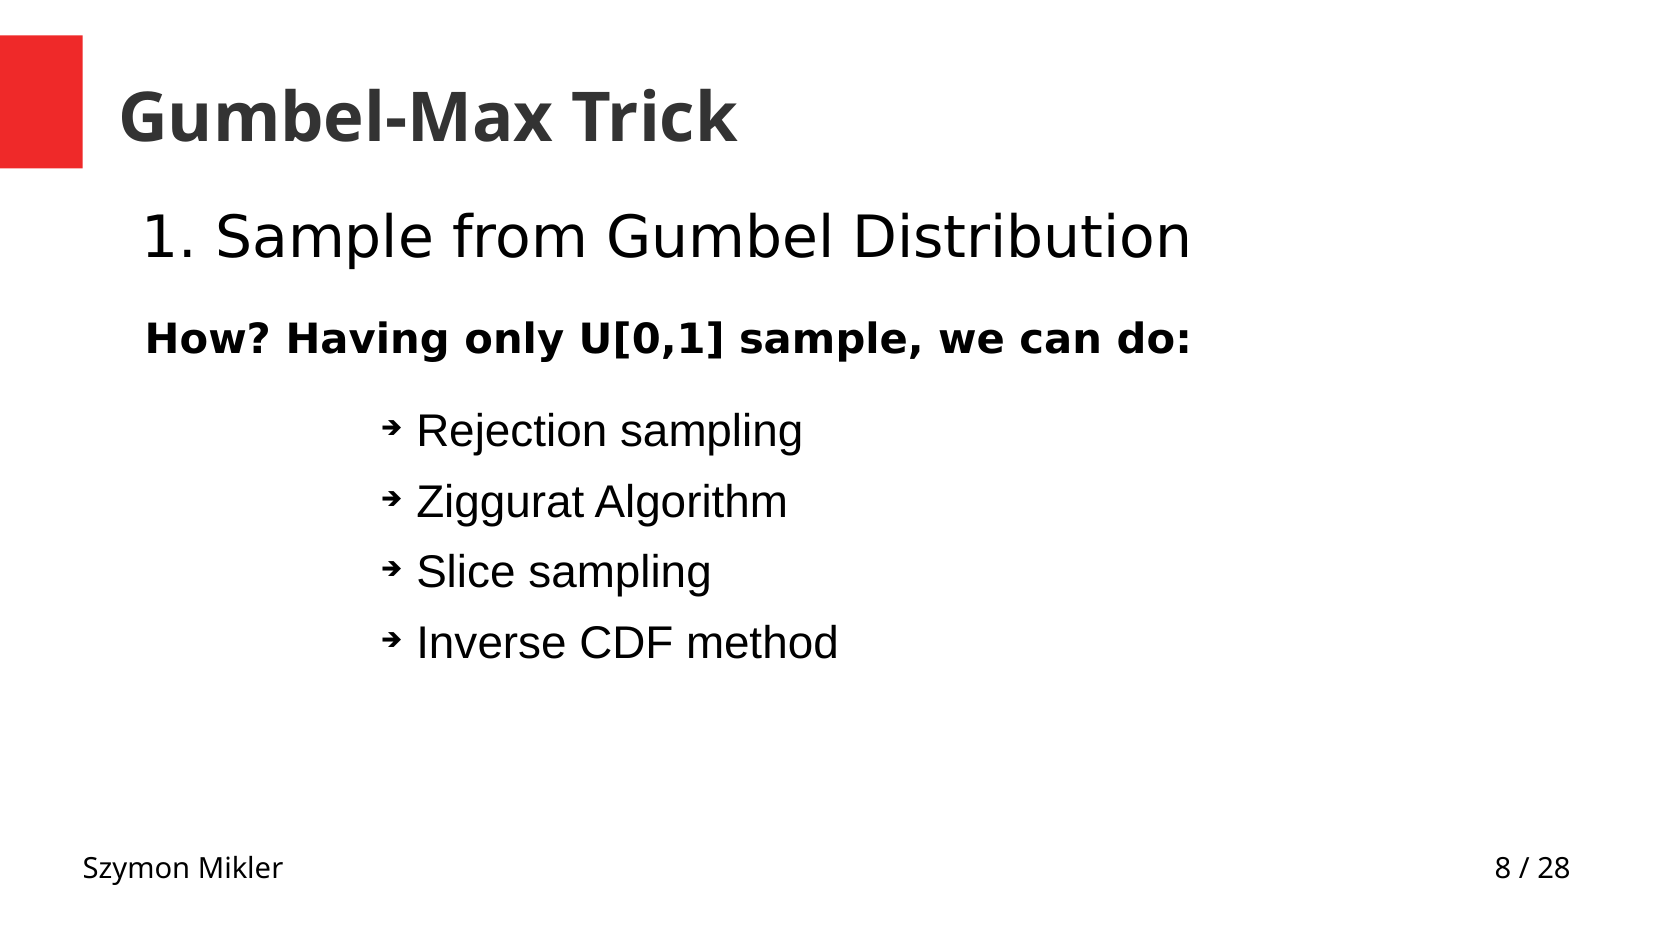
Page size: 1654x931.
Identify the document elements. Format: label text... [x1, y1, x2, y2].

text_box Rejection sampling Ziggurat Algorithm Slice sampling Inverse CDF method [366, 389, 1654, 676]
title Gumbel-Max Trick [118, 37, 1571, 193]
subtitle 1. Sample from Gumbel Distribution [141, 203, 1560, 383]
text_box How? Having only U[0,1] sample, we can do: [129, 307, 1512, 371]
